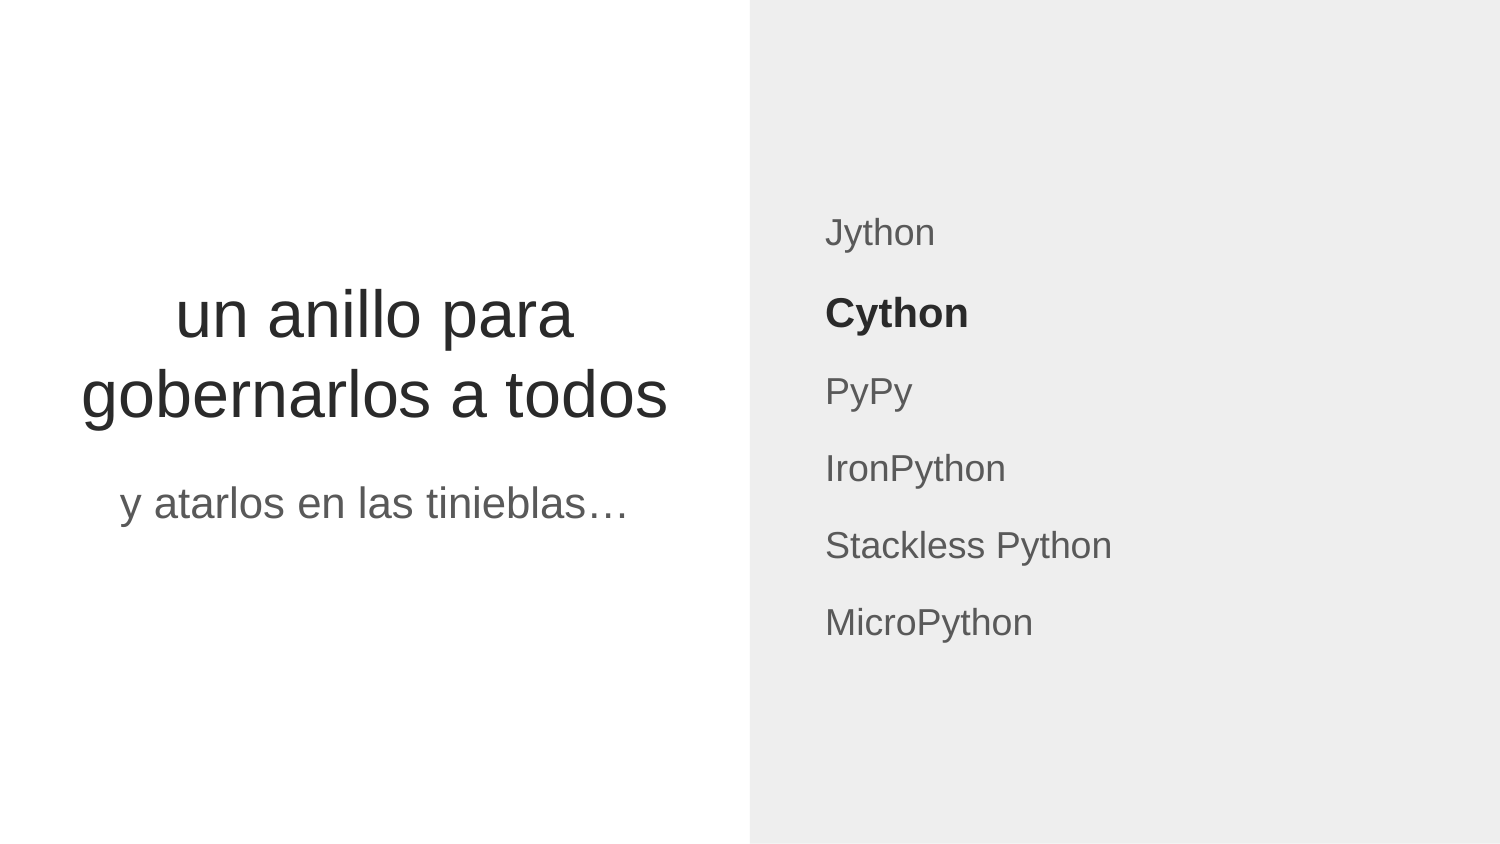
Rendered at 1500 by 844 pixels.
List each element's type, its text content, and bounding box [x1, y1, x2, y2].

title un anillo para gobernarlos a todos [43, 202, 708, 446]
list Jython Cython PyPy IronPython Stackless Python MicroPython [810, 118, 1440, 725]
subtitle y atarlos en las tinieblas… [43, 459, 708, 663]
